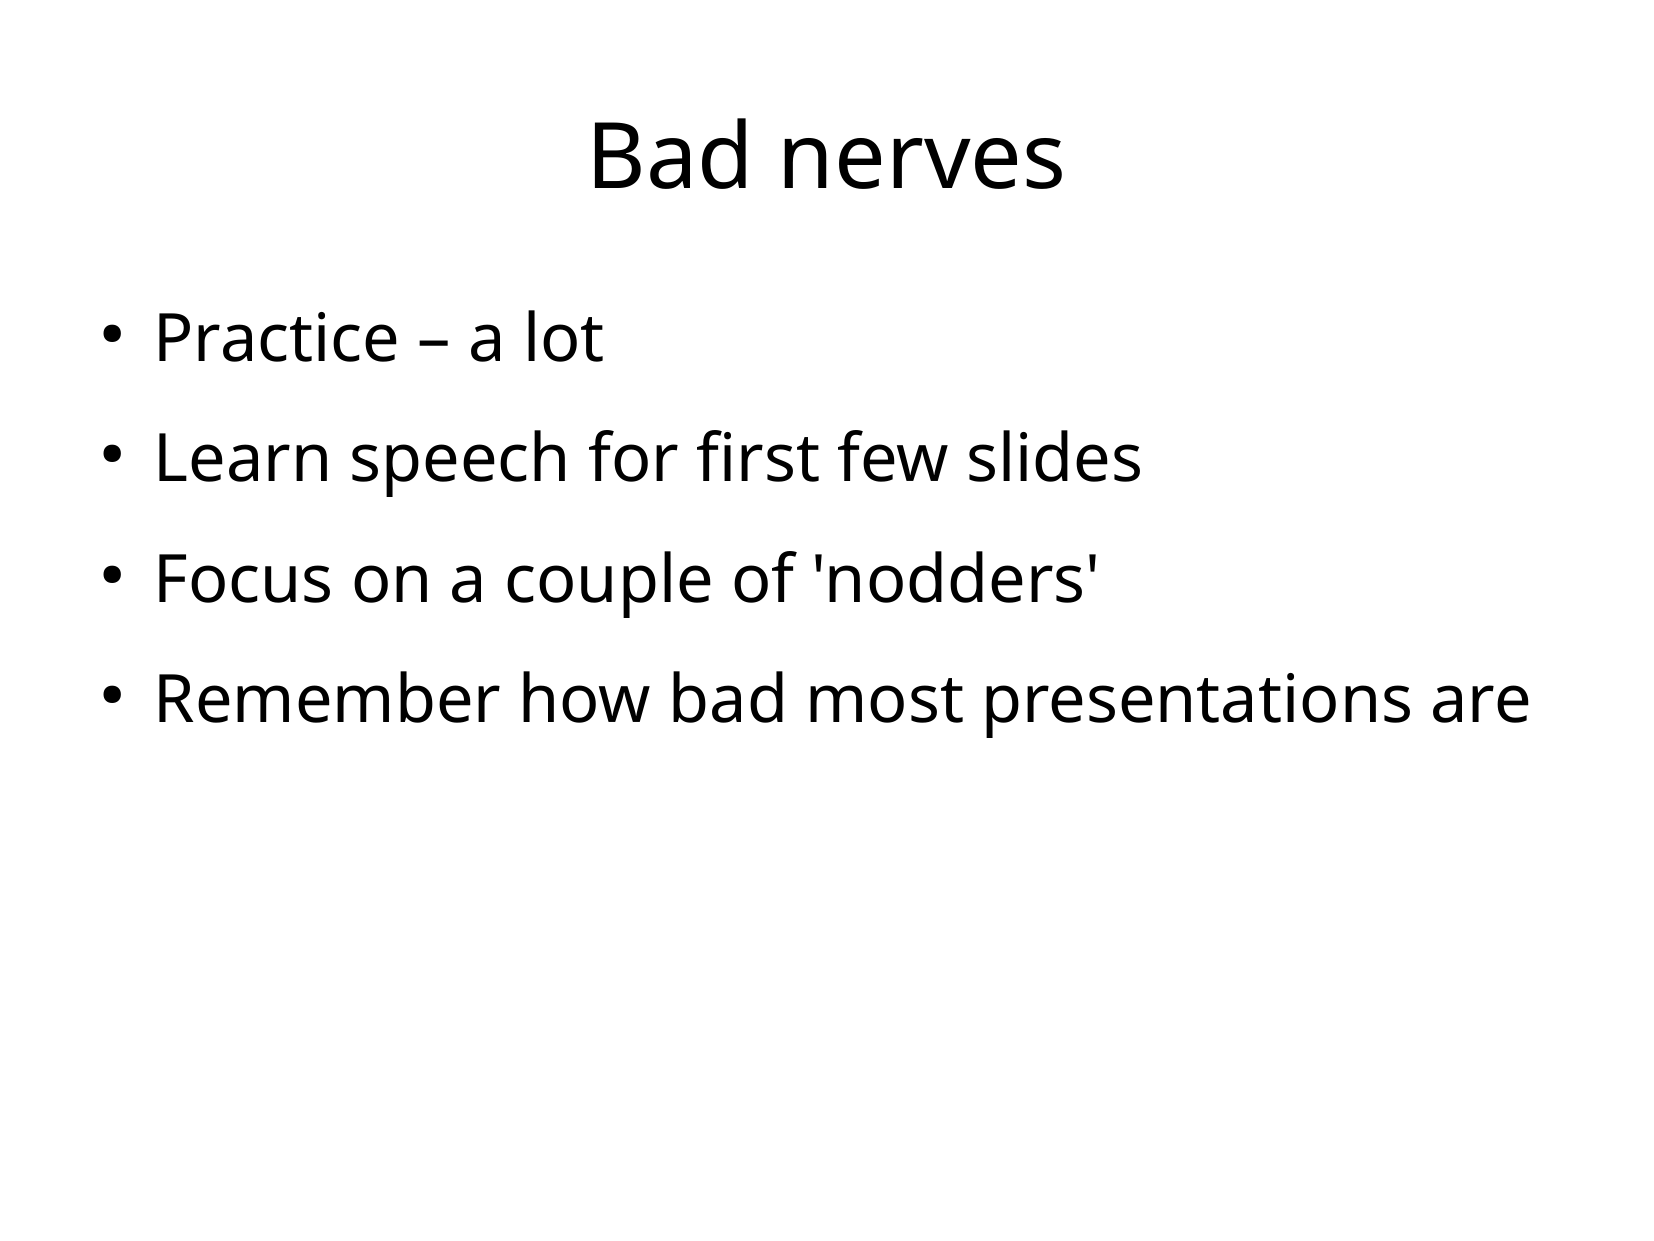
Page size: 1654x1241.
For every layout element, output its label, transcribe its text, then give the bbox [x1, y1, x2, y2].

list Practice – a lot Learn speech for first few slides Focus on a couple of 'nodders' Remember how bad most presentations are [82, 290, 1571, 1109]
title Bad nerves [82, 56, 1571, 250]
